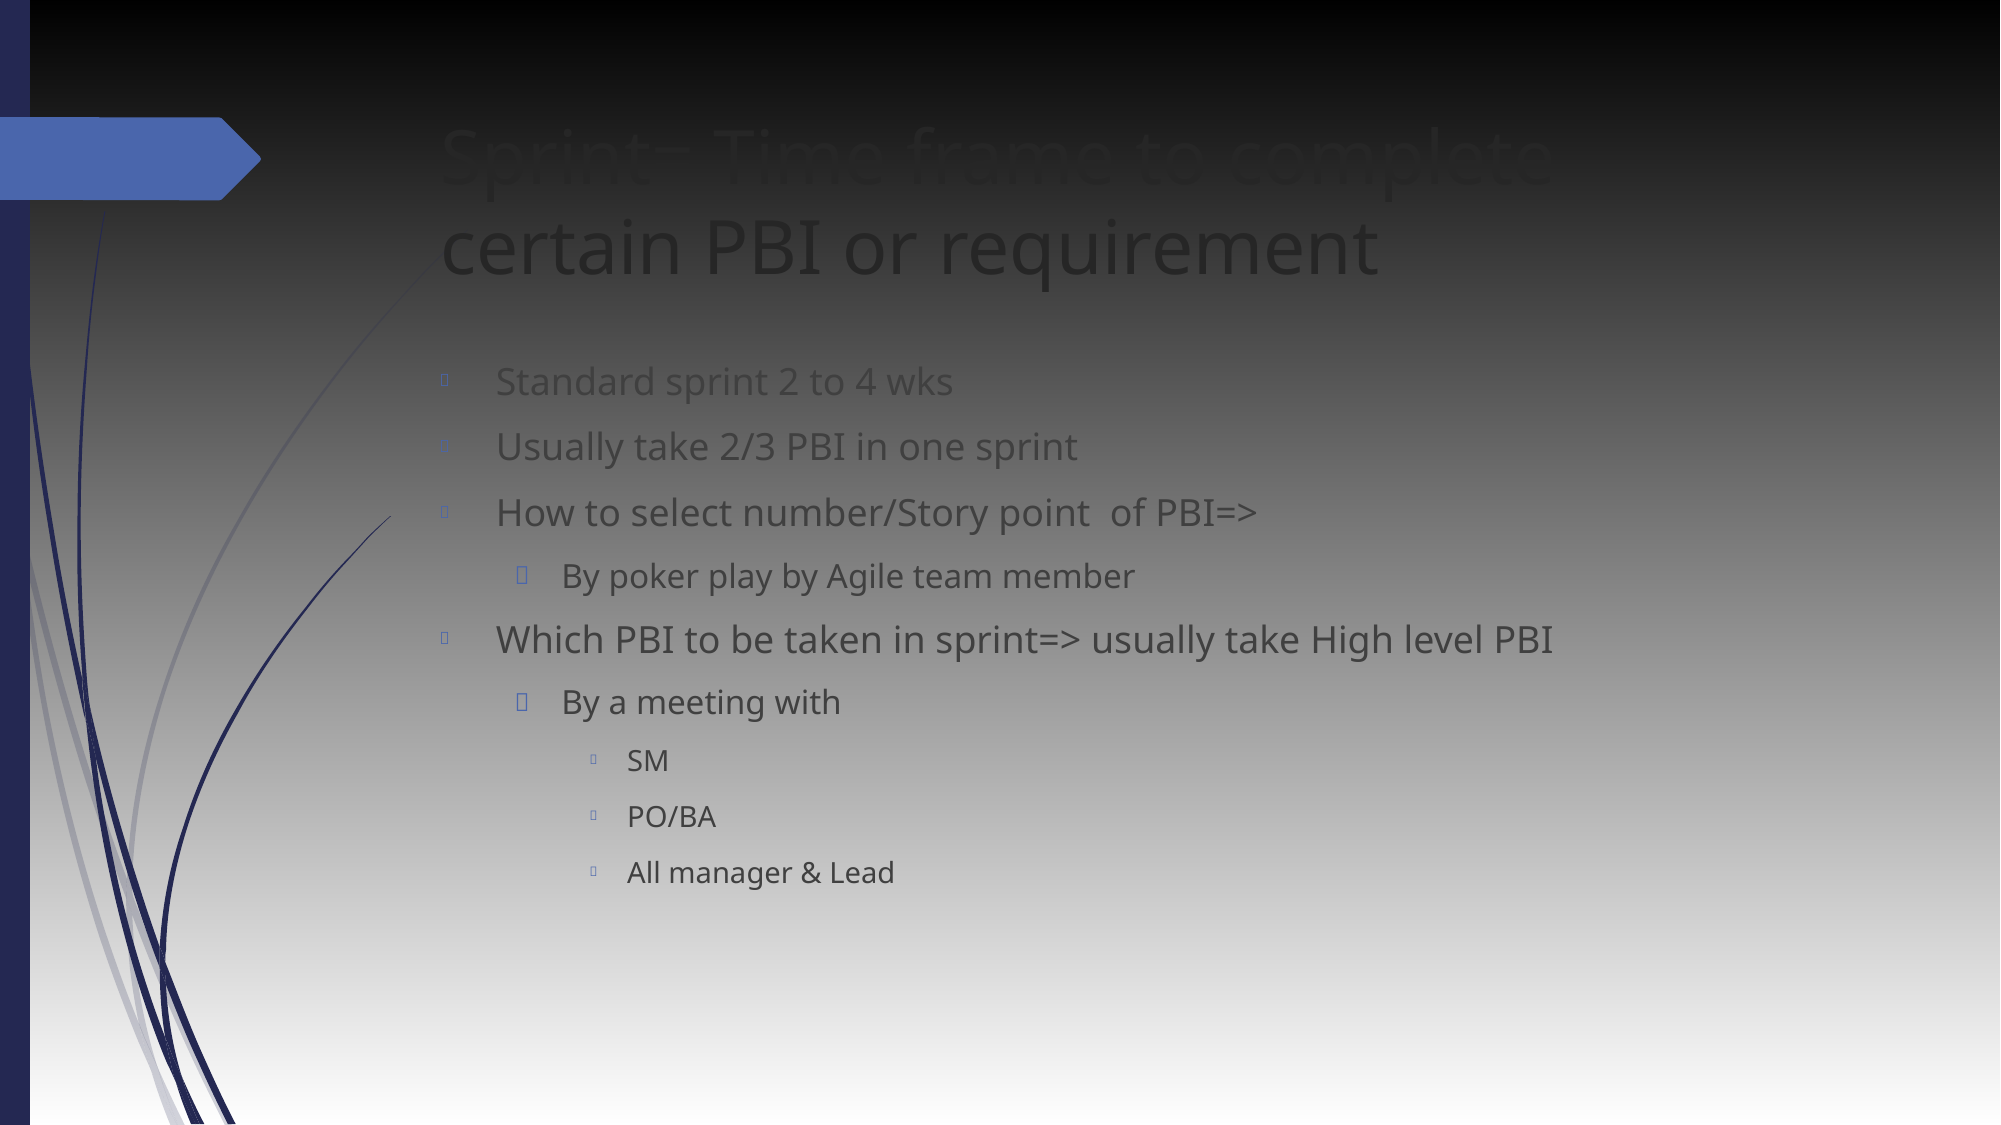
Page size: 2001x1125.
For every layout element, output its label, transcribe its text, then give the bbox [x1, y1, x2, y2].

list Standard sprint 2 to 4 wks Usually take 2/3 PBI in one sprint How to select number/Story point of PBI=> By poker play by Agile team member Which PBI to be taken in sprint=> usually take High level PBI By a meeting with SM PO/BA All manager & Lead [424, 350, 1888, 970]
title Sprint= Time frame to complete certain PBI or requirement [425, 102, 1888, 313]
